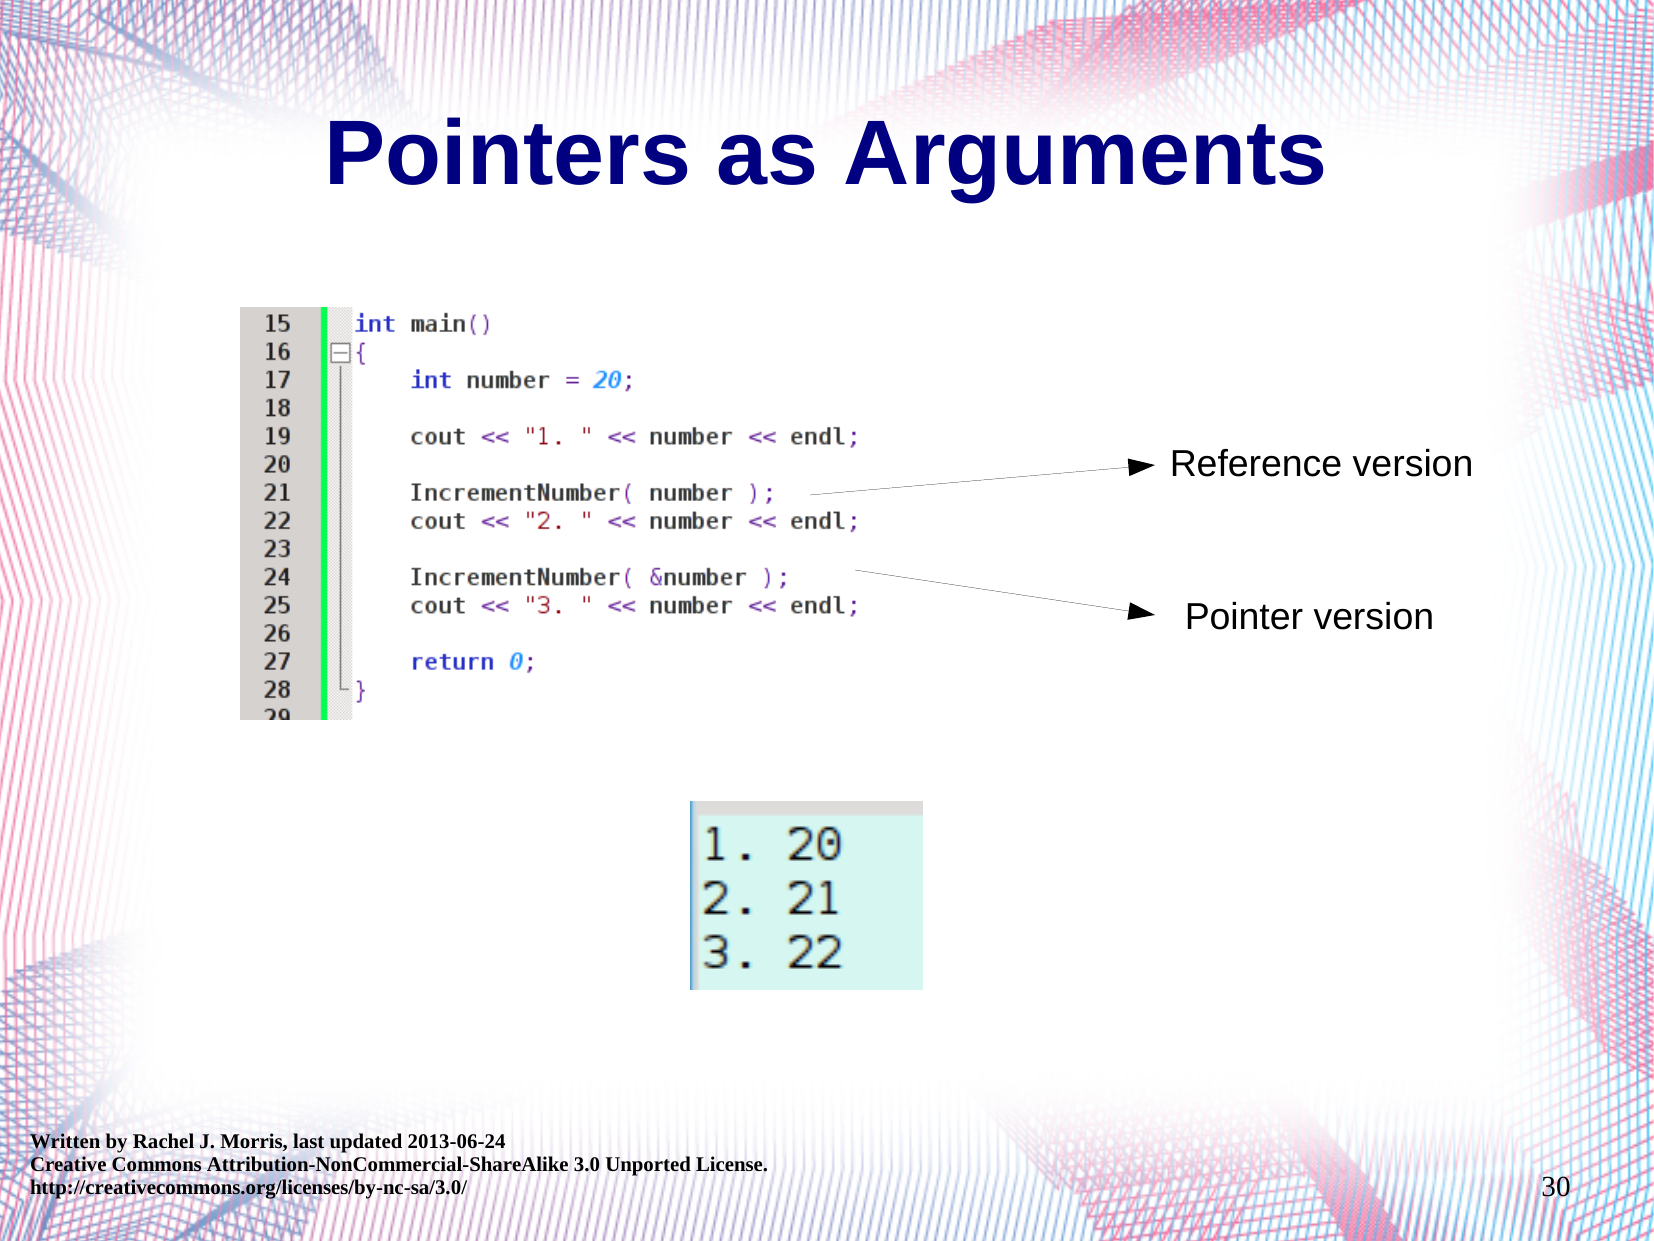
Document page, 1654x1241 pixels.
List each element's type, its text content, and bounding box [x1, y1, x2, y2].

title Pointers as Arguments [82, 49, 1571, 257]
text_box Pointer version [1170, 588, 1516, 646]
picture [0, 0, 1654, 1241]
text_box Reference version [1155, 435, 1501, 492]
